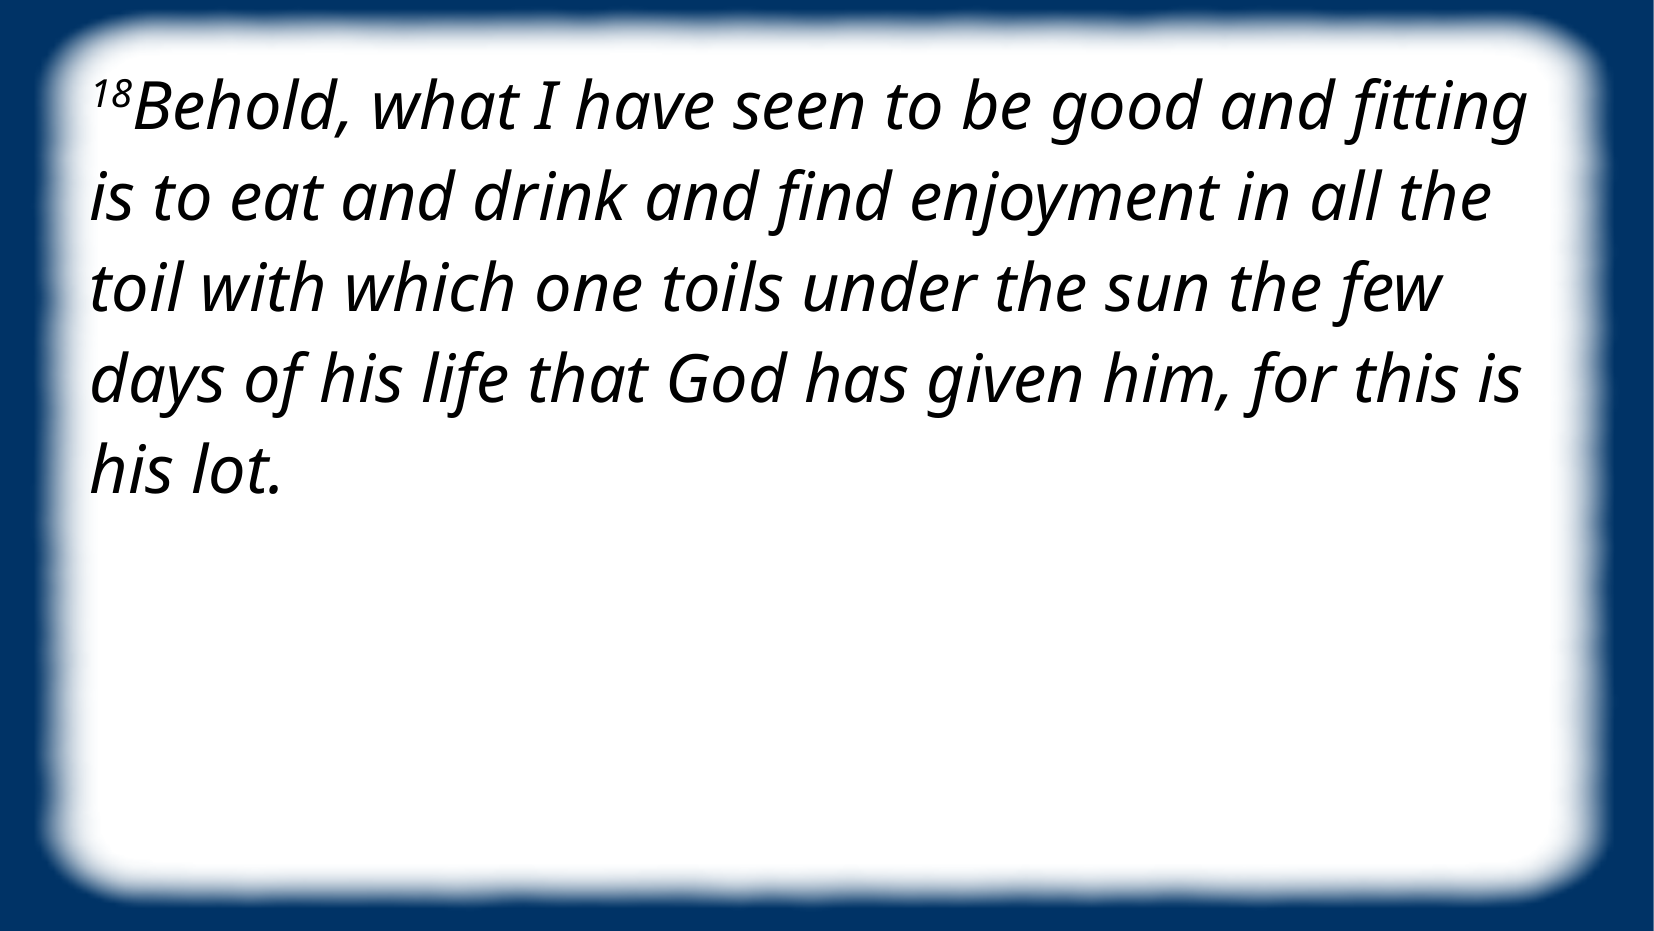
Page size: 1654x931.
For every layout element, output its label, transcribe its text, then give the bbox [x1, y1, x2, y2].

text_box 18Behold, what I have seen to be good and fitting is to eat and drink and find enjoyment in all the toil with which one toils under the sun the few days of his life that God has given him, for this is his lot. [75, 51, 1576, 511]
picture [0, 0, 1654, 931]
